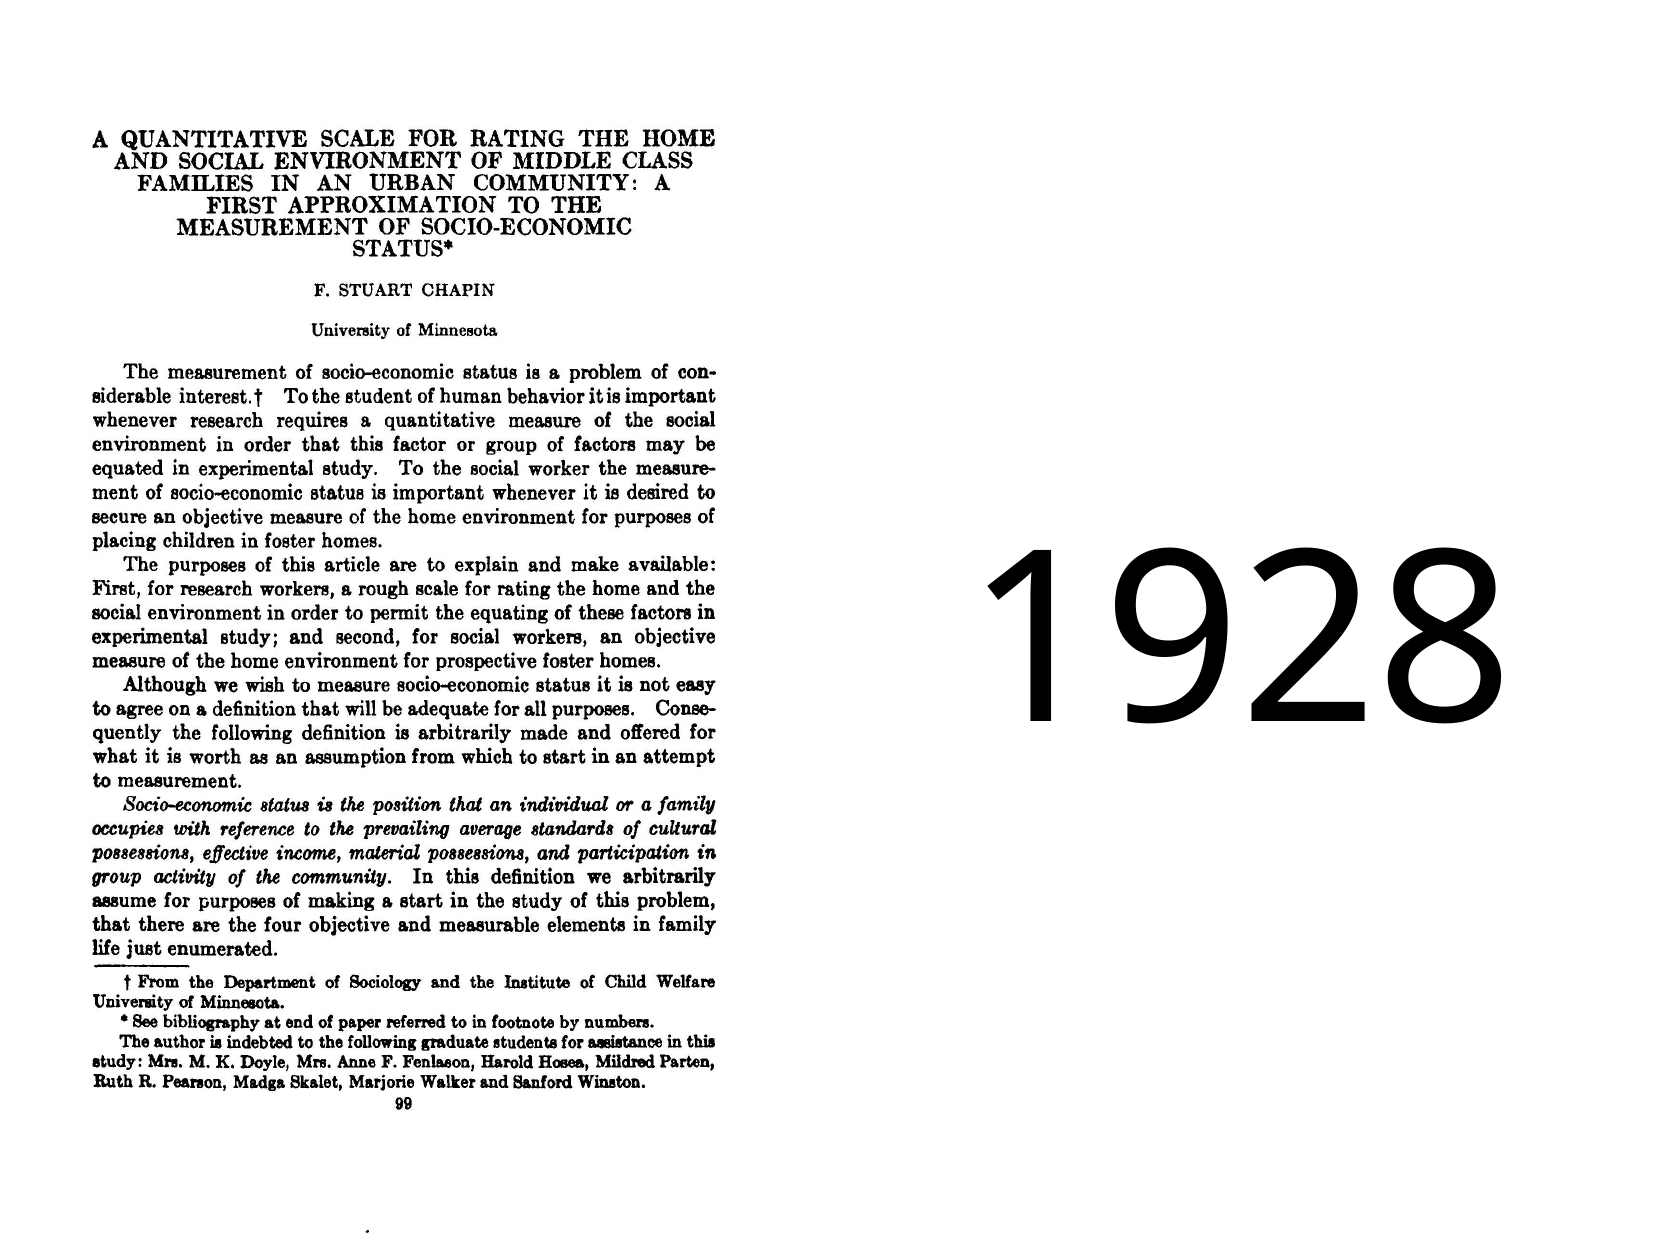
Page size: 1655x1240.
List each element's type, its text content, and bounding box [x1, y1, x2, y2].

picture [27, 0, 772, 1240]
text_box 1928 [951, 474, 1589, 780]
